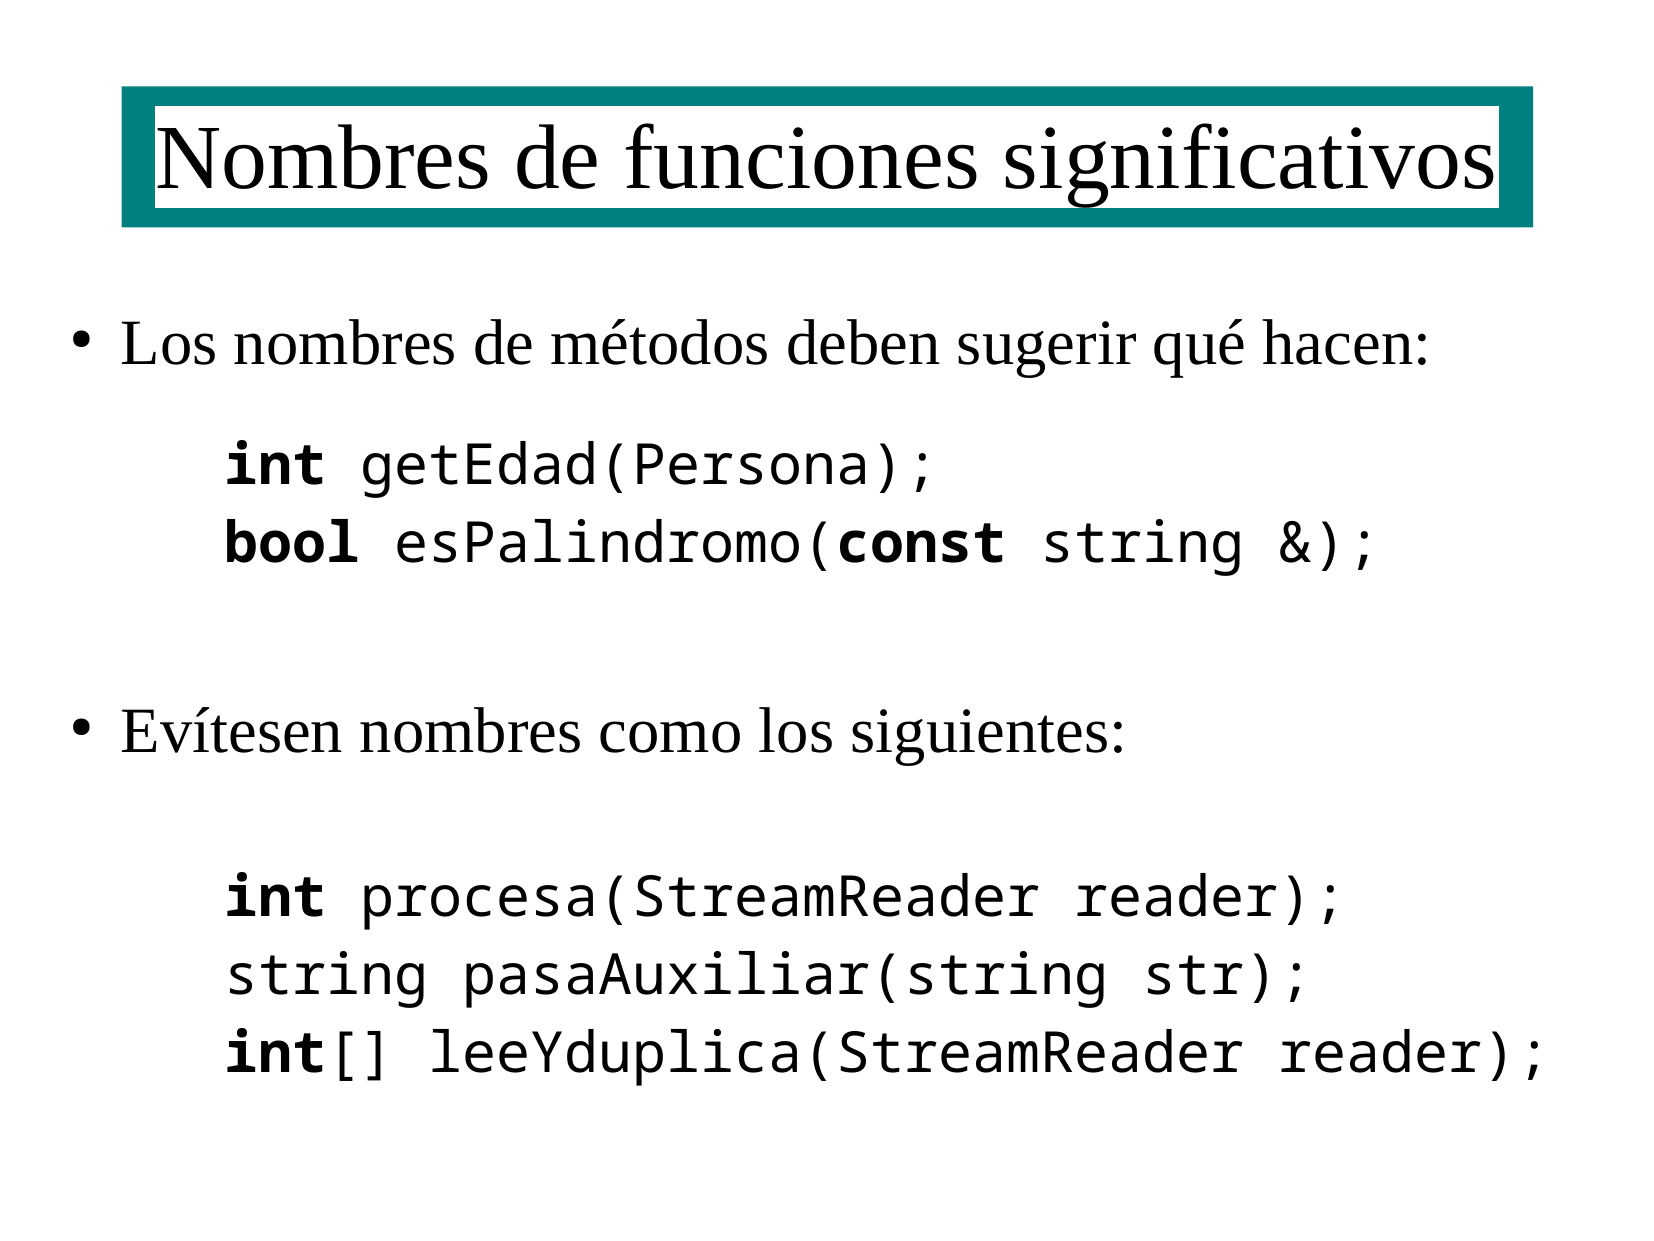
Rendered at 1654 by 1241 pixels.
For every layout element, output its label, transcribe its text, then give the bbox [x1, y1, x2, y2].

list Los nombres de métodos deben sugerir qué hacen: int getEdad(Persona); bool esPalindromo(const string &); Evítesen nombres como los siguientes: int procesa(StreamReader reader); string pasaAuxiliar(string str); int[] leeYduplica(StreamReader reader); [53, 305, 1596, 1086]
title Nombres de funciones significativos [121, 86, 1534, 228]
